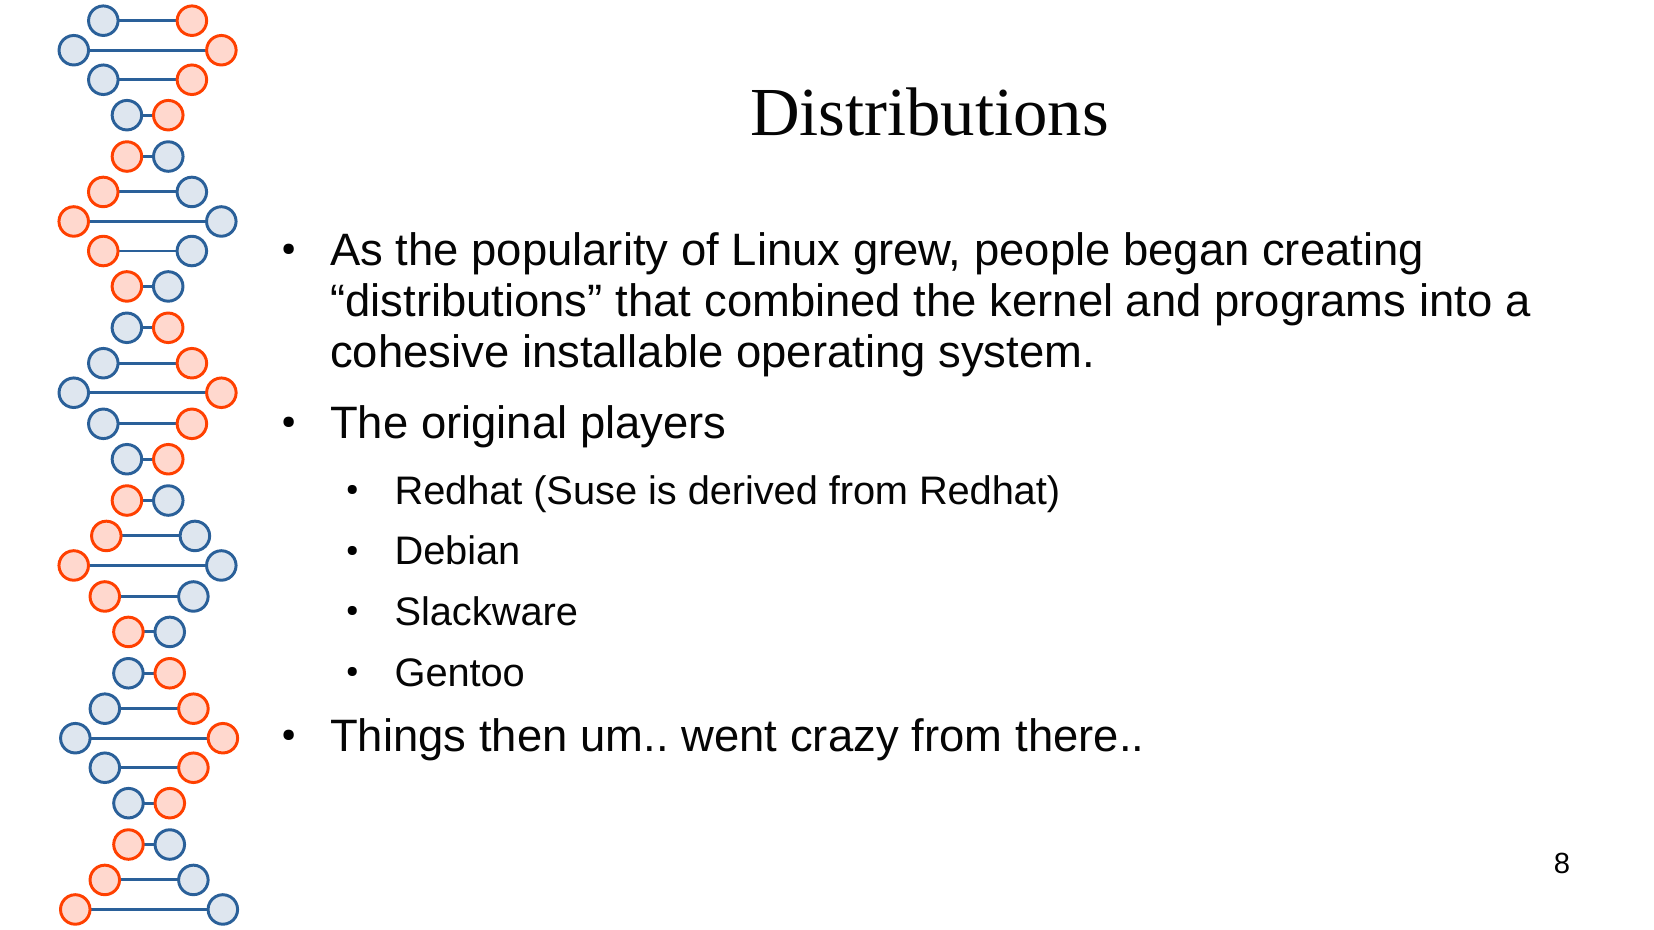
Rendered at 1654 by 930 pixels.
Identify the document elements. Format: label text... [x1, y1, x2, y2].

list As the popularity of Linux grew, people began creating “distributions” that combined the kernel and programs into a cohesive installable operating system. The original players Redhat (Suse is derived from Redhat) Debian Slackware Gentoo Things then um.. went crazy from there.. [265, 224, 1594, 764]
title Distributions [265, 35, 1594, 189]
